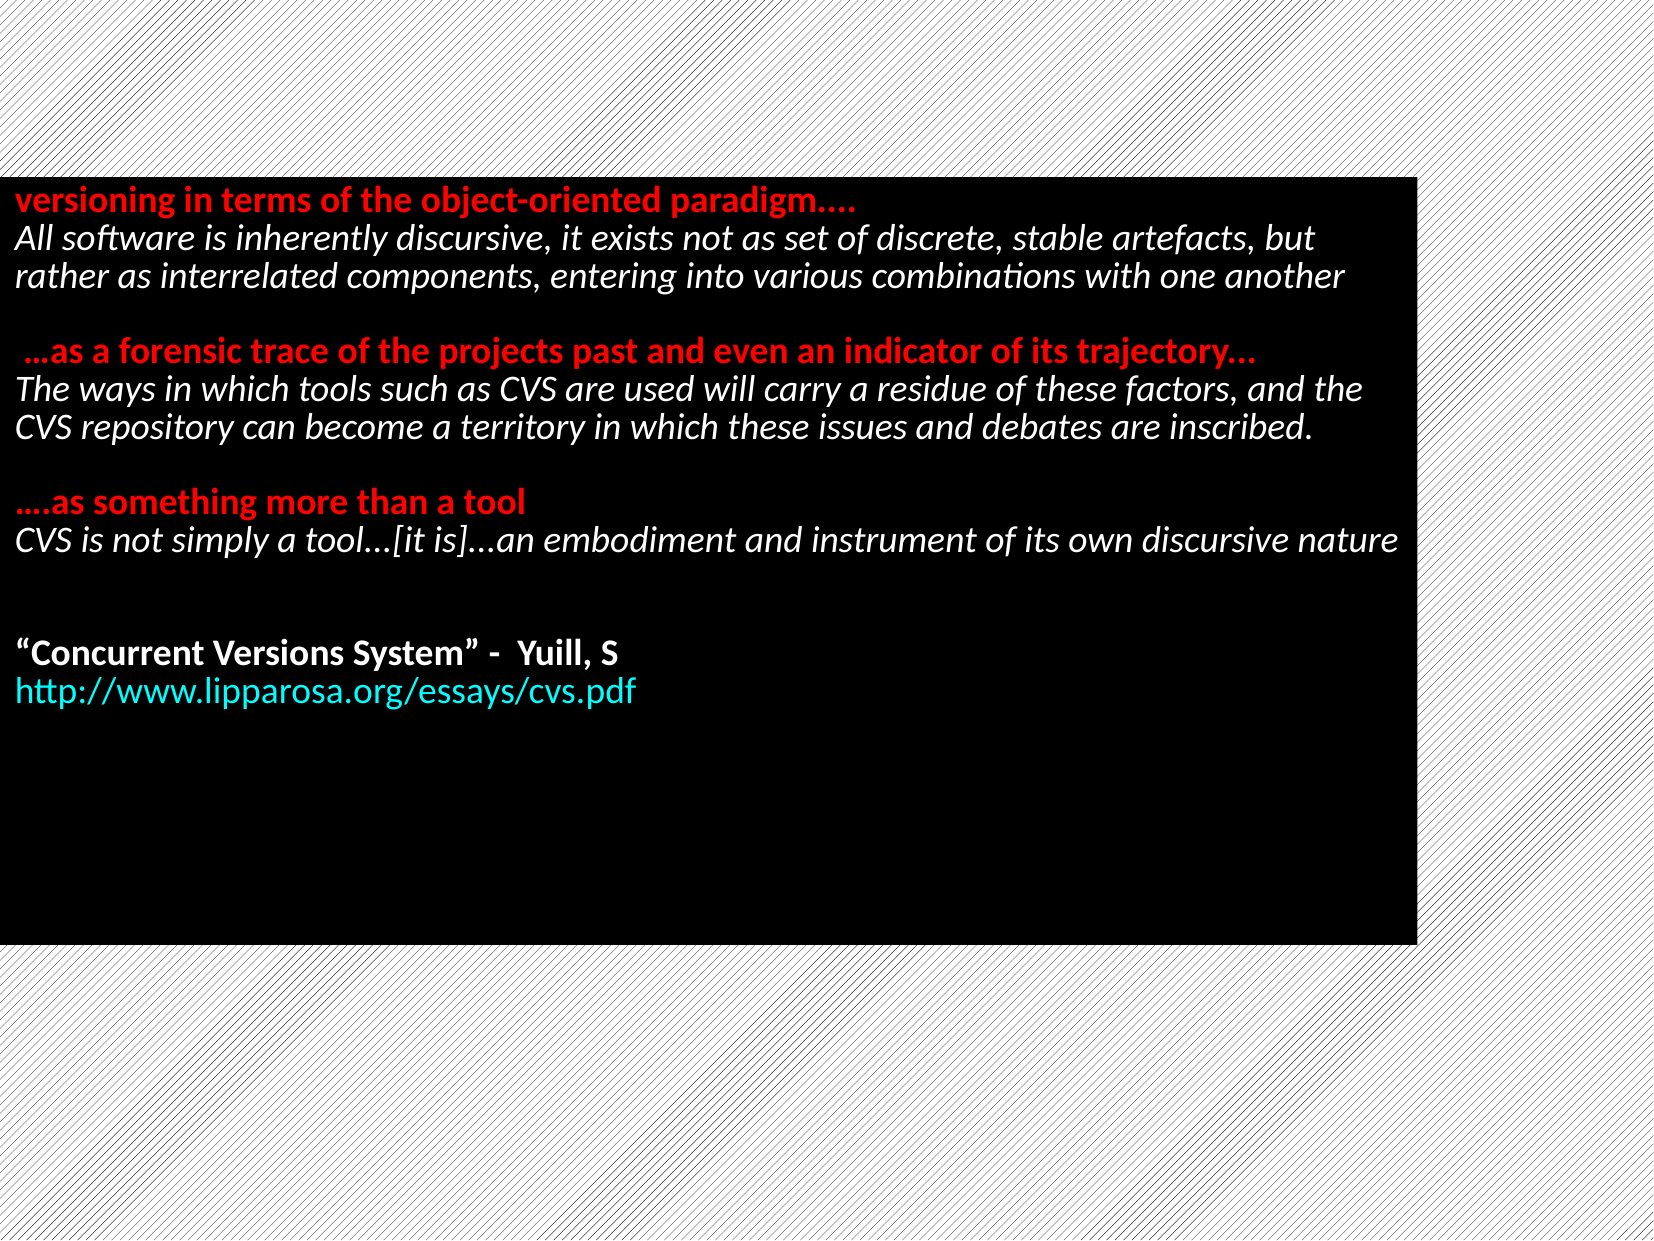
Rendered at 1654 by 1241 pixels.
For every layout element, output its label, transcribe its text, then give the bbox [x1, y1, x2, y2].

text_box versioning in terms of the object-oriented paradigm.... All software is inherently discursive, it exists not as set of discrete, stable artefacts, but rather as interrelated components, entering into various combinations with one another …as a forensic trace of the projects past and even an indicator of its trajectory... The ways in which tools such as CVS are used will carry a residue of these factors, and the CVS repository can become a territory in which these issues and debates are inscribed. ….as something more than a tool CVS is not simply a tool...[it is]...an embodiment and instrument of its own discursive nature “Concurrent Versions System” - Yuill, S http://www.lipparosa.org/essays/cvs.pdf [0, 177, 1418, 945]
